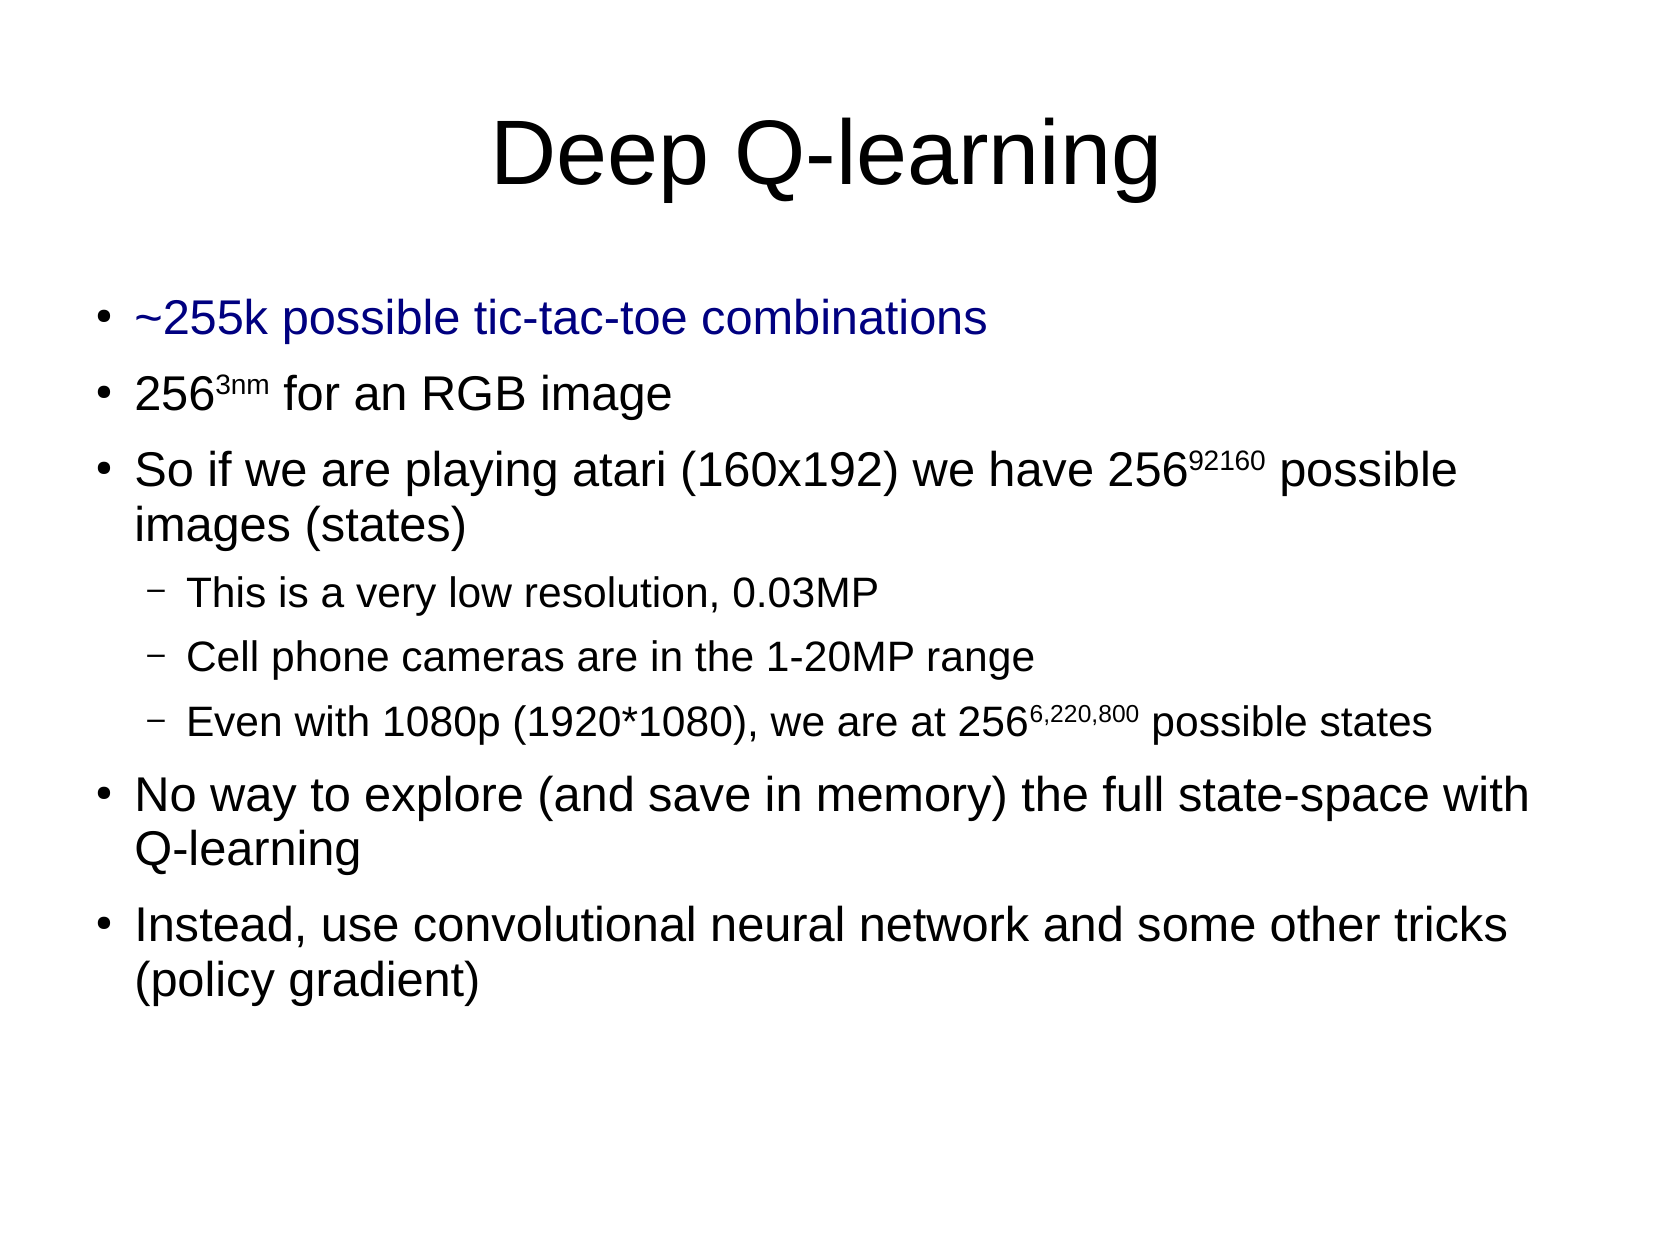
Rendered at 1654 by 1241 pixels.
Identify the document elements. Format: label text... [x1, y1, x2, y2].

list ~255k possible tic-tac-toe combinations 2563nm for an RGB image So if we are playing atari (160x192) we have 25692160 possible images (states) This is a very low resolution, 0.03MP Cell phone cameras are in the 1-20MP range Even with 1080p (1920*1080), we are at 2566,220,800 possible states No way to explore (and save in memory) the full state-space with Q-learning Instead, use convolutional neural network and some other tricks (policy gradient) [82, 290, 1571, 1010]
title Deep Q-learning [82, 49, 1571, 257]
